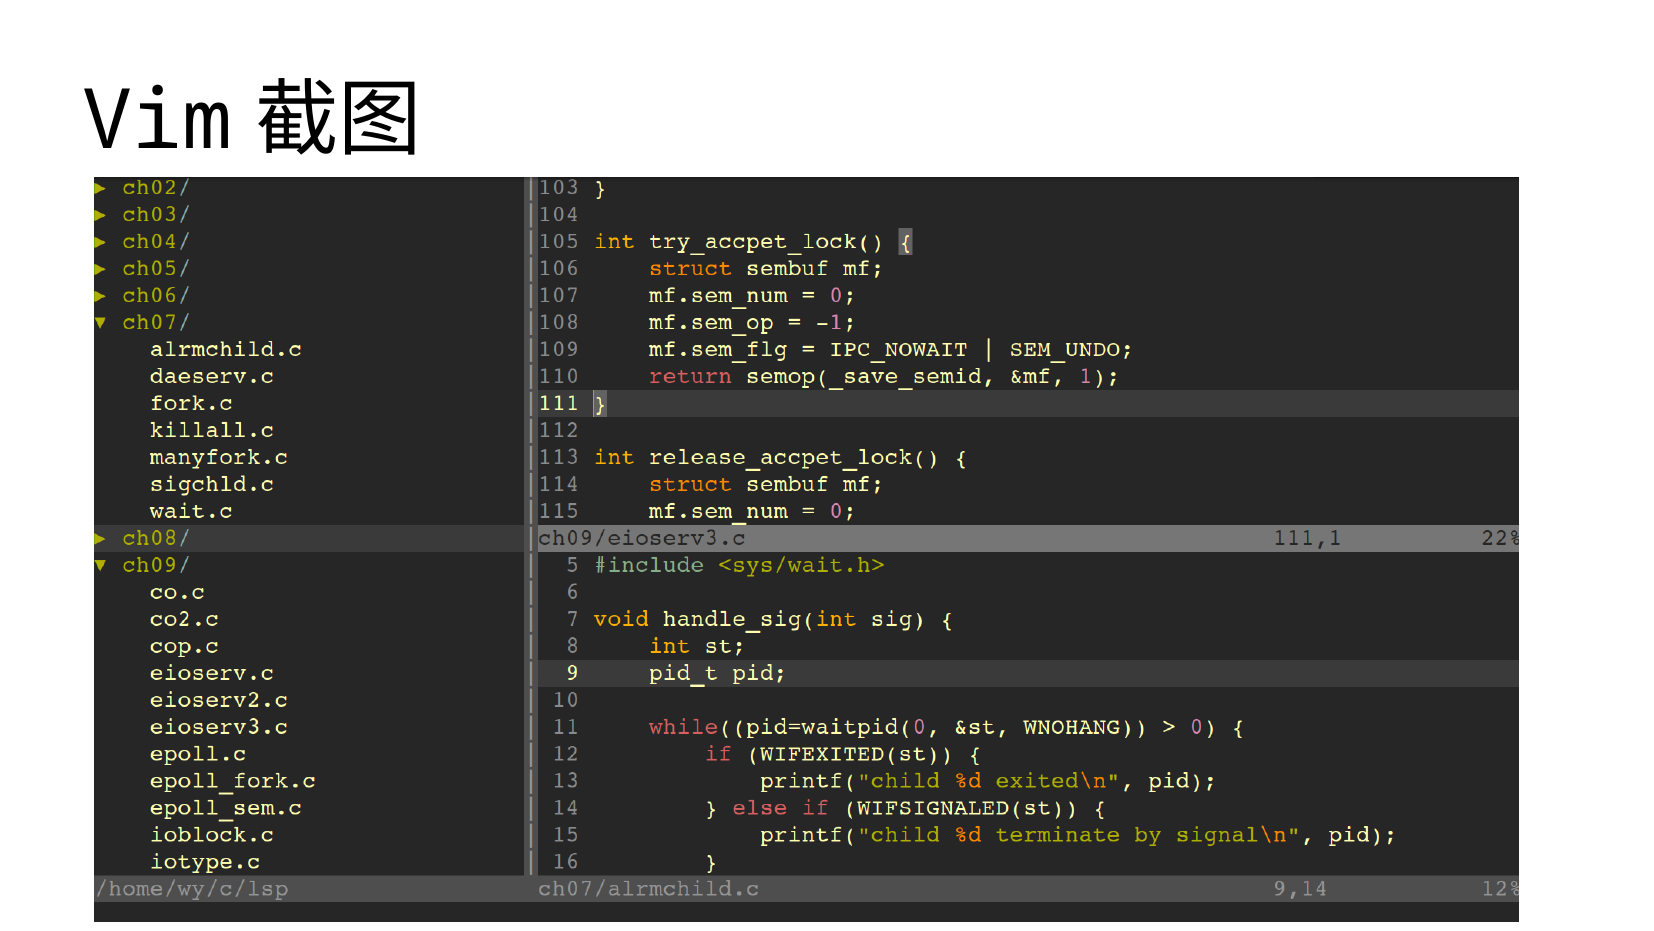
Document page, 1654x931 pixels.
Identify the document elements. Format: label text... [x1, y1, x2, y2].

picture [94, 177, 1519, 922]
title Vim截图 [82, 37, 1571, 189]
